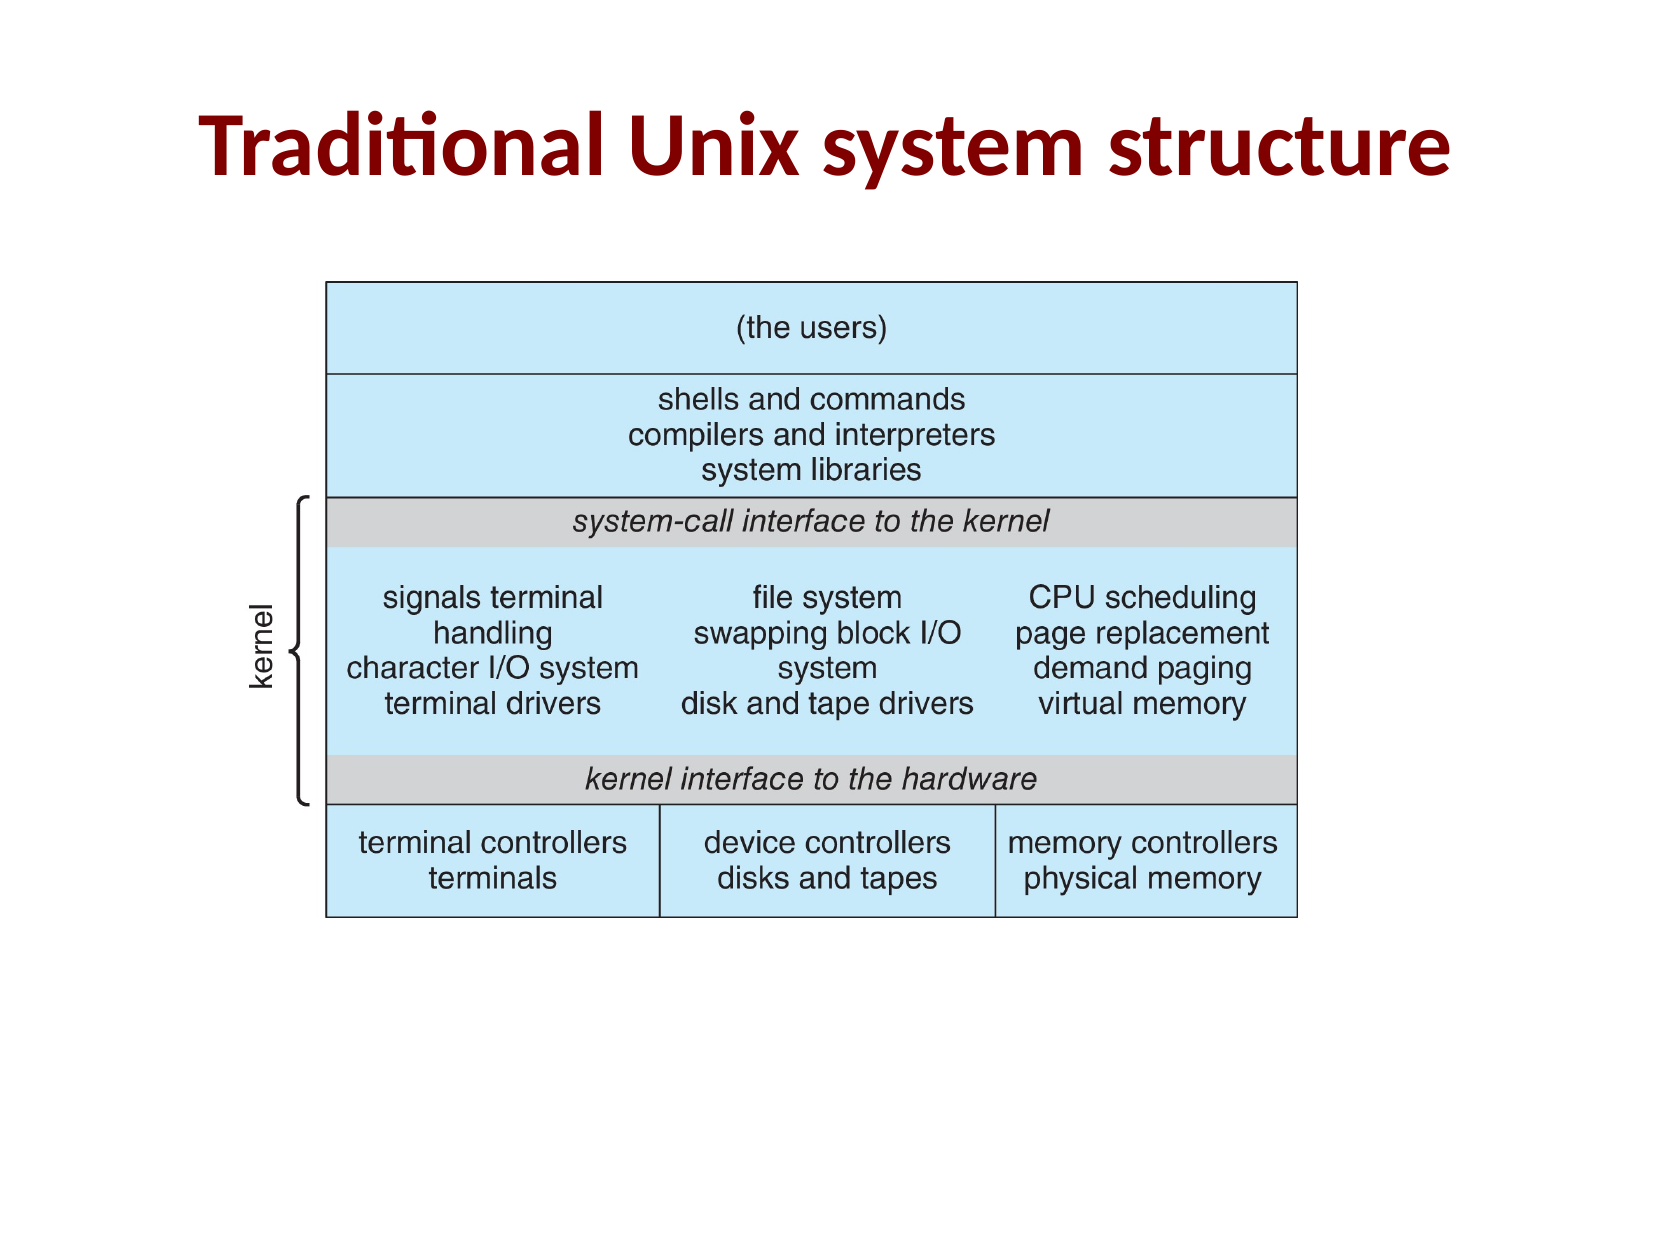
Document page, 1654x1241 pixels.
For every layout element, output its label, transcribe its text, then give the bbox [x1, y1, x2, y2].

picture [245, 281, 1298, 918]
title Traditional Unix system structure [82, 45, 1571, 261]
